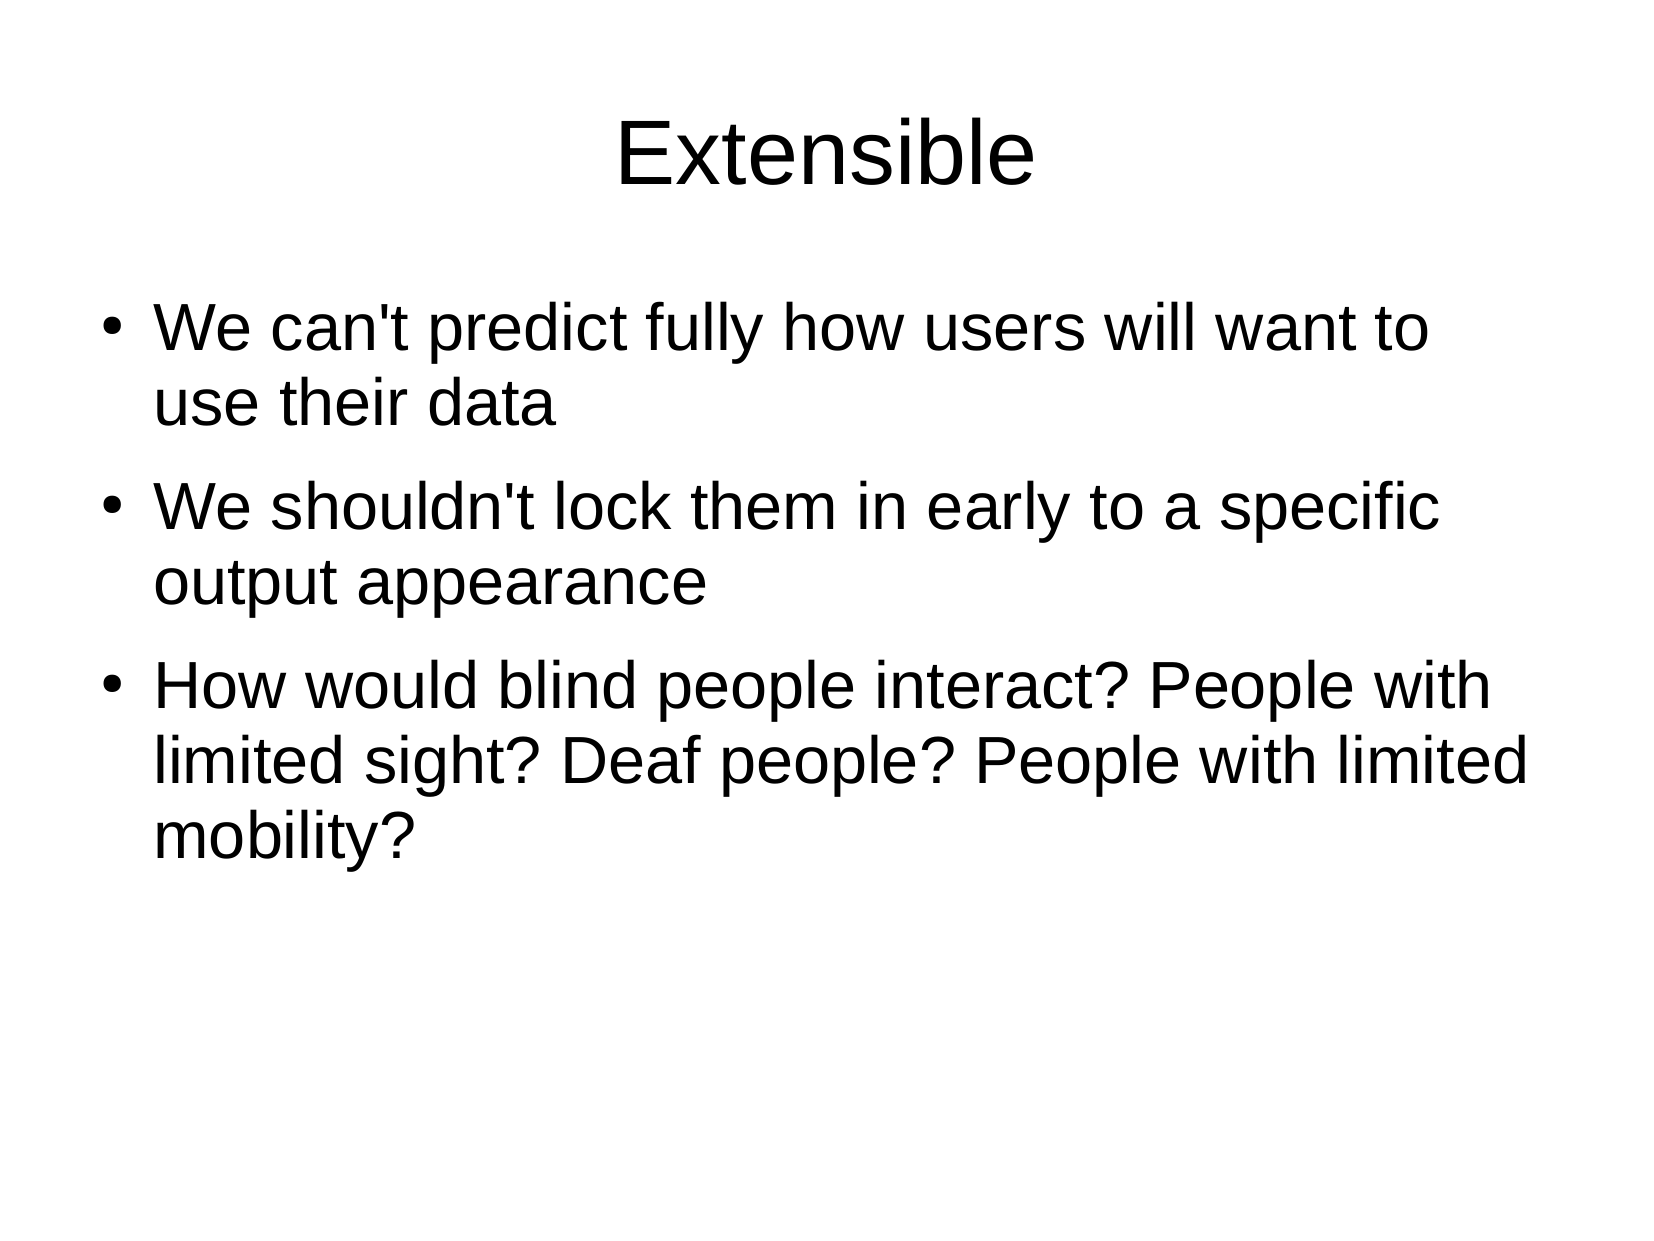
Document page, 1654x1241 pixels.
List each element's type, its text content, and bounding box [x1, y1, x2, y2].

title Extensible [82, 44, 1571, 262]
list We can't predict fully how users will want to use their data We shouldn't lock them in early to a specific output appearance How would blind people interact? People with limited sight? Deaf people? People with limited mobility? [82, 290, 1538, 1010]
